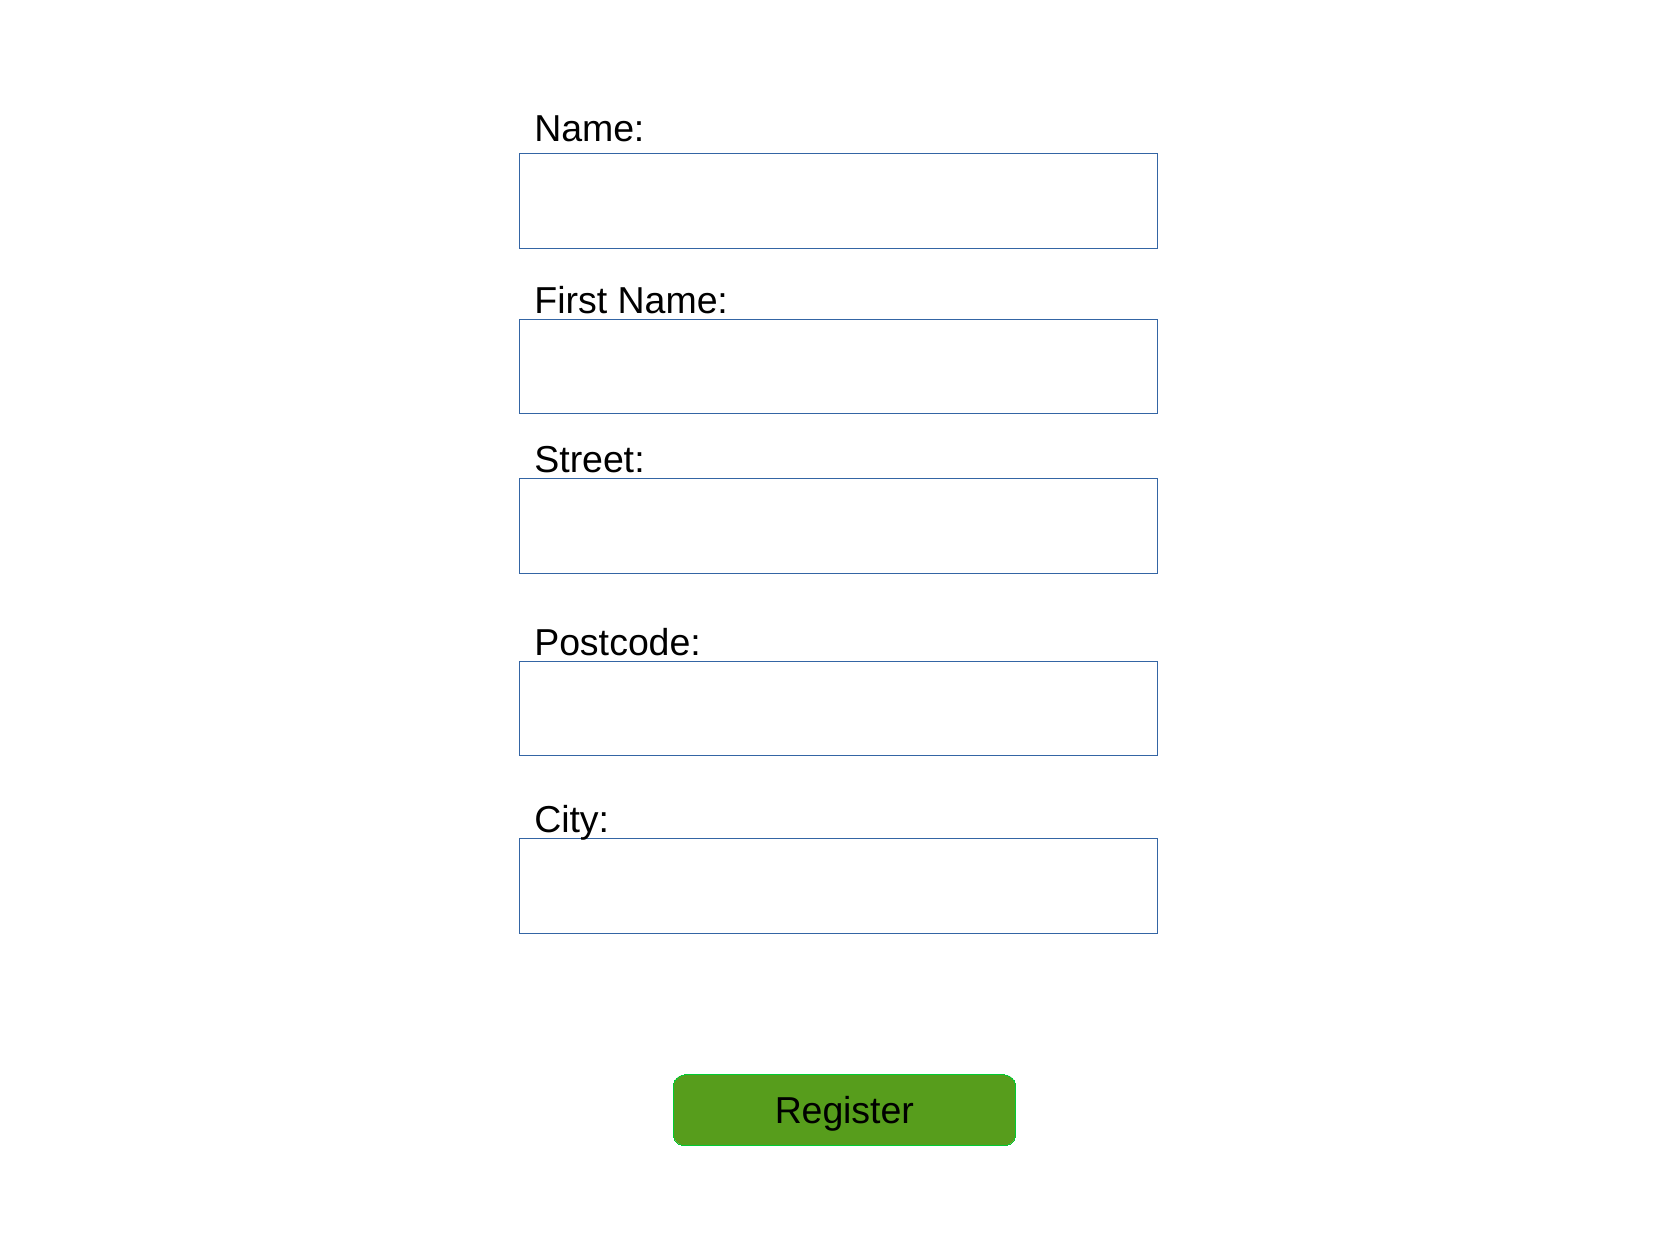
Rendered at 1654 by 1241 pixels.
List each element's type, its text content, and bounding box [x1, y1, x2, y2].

text_box First Name: [519, 271, 754, 329]
text_box Street: [519, 431, 660, 489]
text_box [519, 478, 1158, 574]
text_box Name: [519, 100, 745, 164]
text_box Postcode: [519, 613, 716, 671]
text_box [519, 661, 1158, 756]
text_box [519, 153, 1158, 249]
text_box [519, 319, 1158, 414]
text_box [519, 838, 1158, 934]
text_box Register [673, 1074, 1016, 1146]
text_box City: [519, 791, 625, 848]
